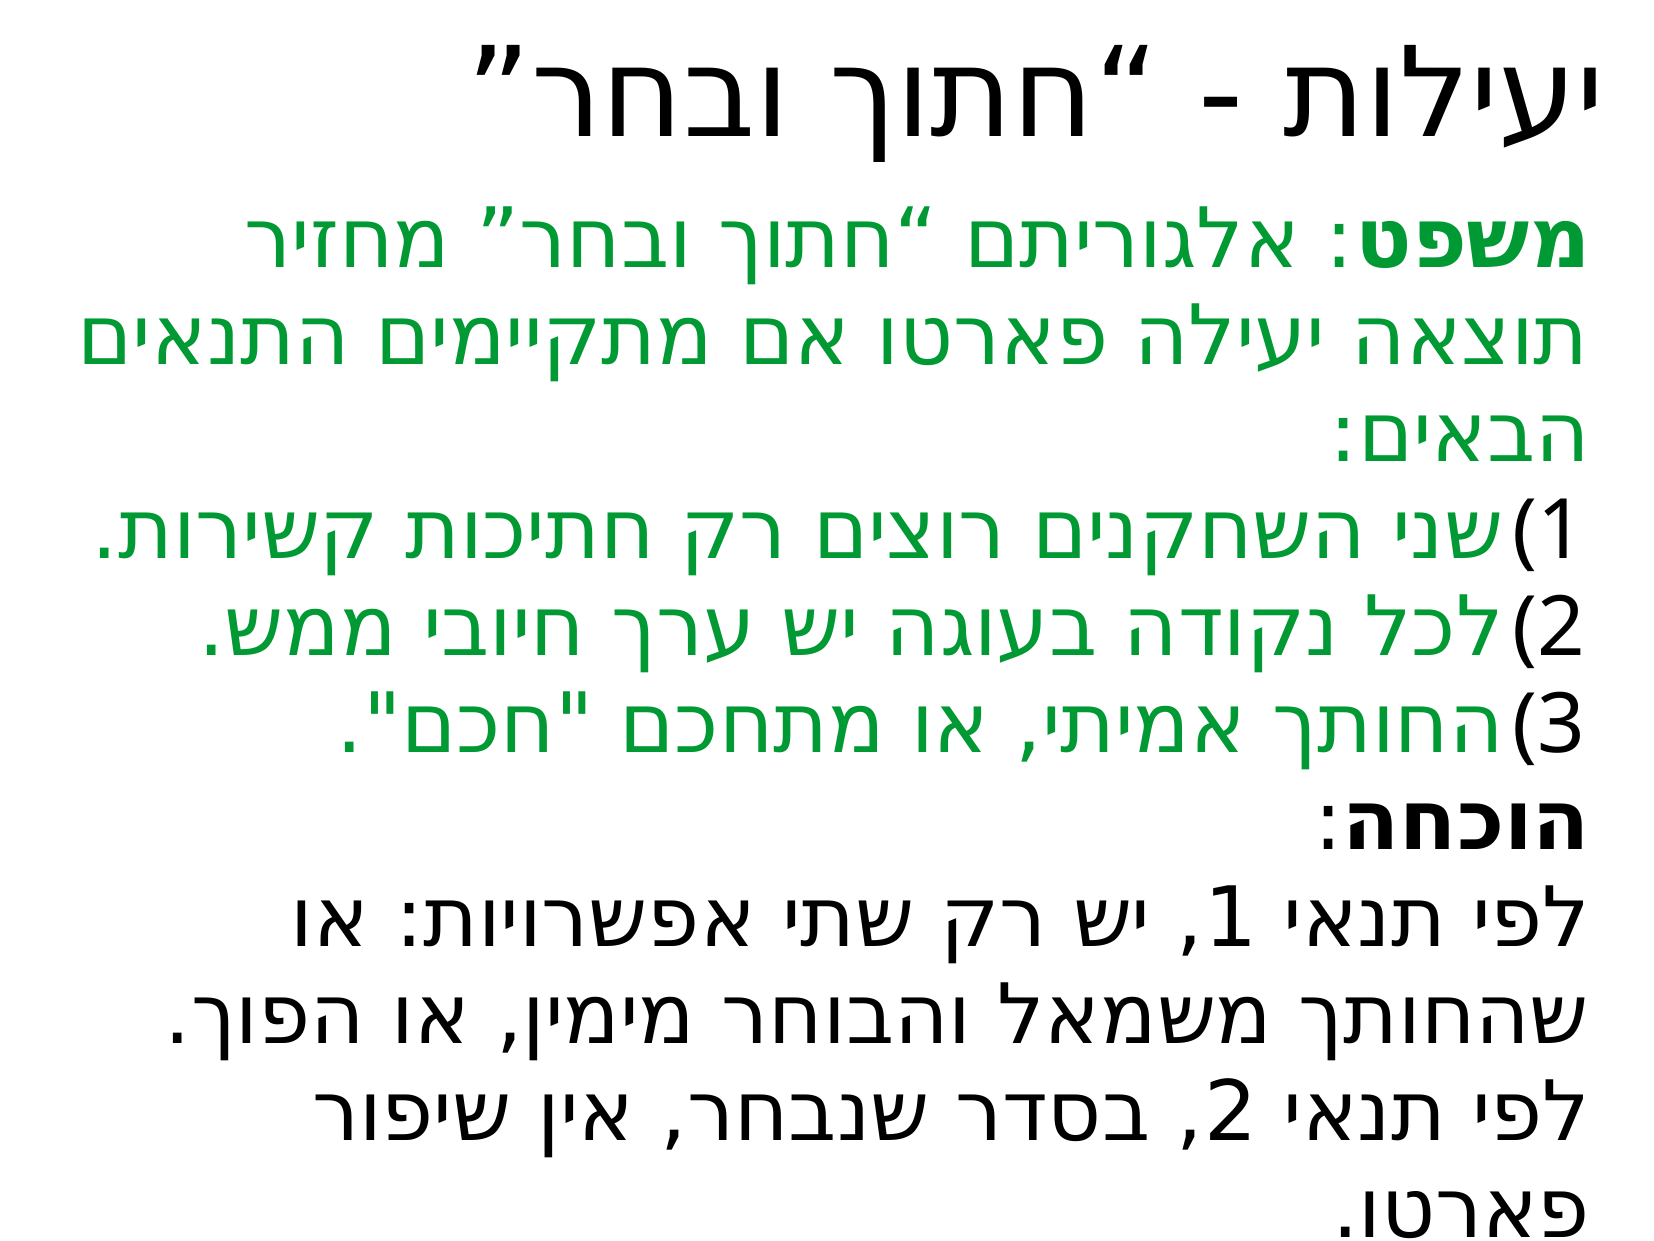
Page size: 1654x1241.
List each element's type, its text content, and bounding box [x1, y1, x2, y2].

title יעילות - “חתוך ובחר” [30, 7, 1654, 166]
text_box משפט: אלגוריתם “חתוך ובחר” מחזיר תוצאה יעילה פארטו אם מתקיימים התנאים הבאים: שני השחקנים רוצים רק חתיכות קשירות. לכל נקודה בעוגה יש ערך חיובי ממש. החותך אמיתי, או מתחכם "חכם". הוכחה: לפי תנאי 1, יש רק שתי אפשרויות: או שהחותך משמאל והבוחר מימין, או הפוך. לפי תנאי 2, בסדר שנבחר, אין שיפור פארטו. לפי תנאי 3, גם בסדר ההפוך אין שיפור פארטו. *** [60, 182, 1606, 1231]
